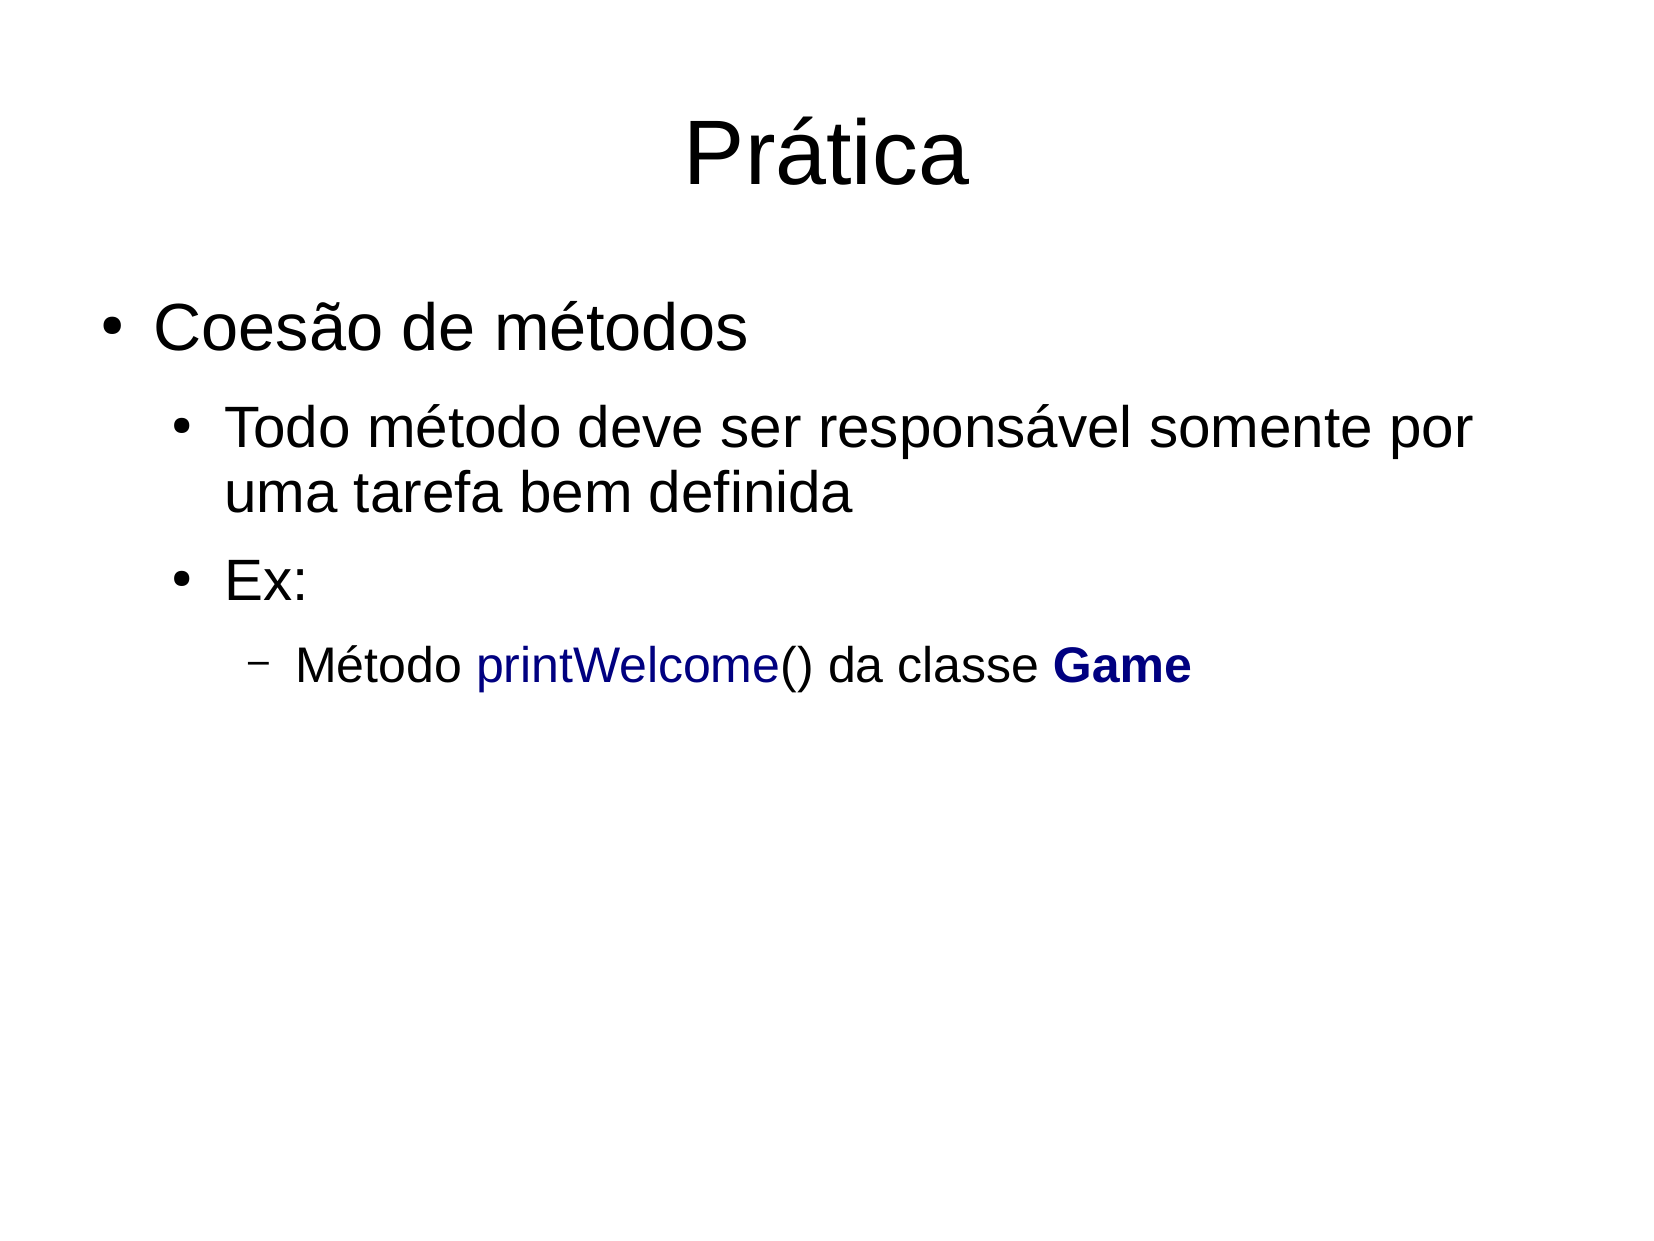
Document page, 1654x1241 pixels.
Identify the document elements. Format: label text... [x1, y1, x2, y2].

title Prática [82, 49, 1571, 257]
list Coesão de métodos Todo método deve ser responsável somente por uma tarefa bem definida Ex: Método printWelcome() da classe Game [82, 290, 1571, 1109]
